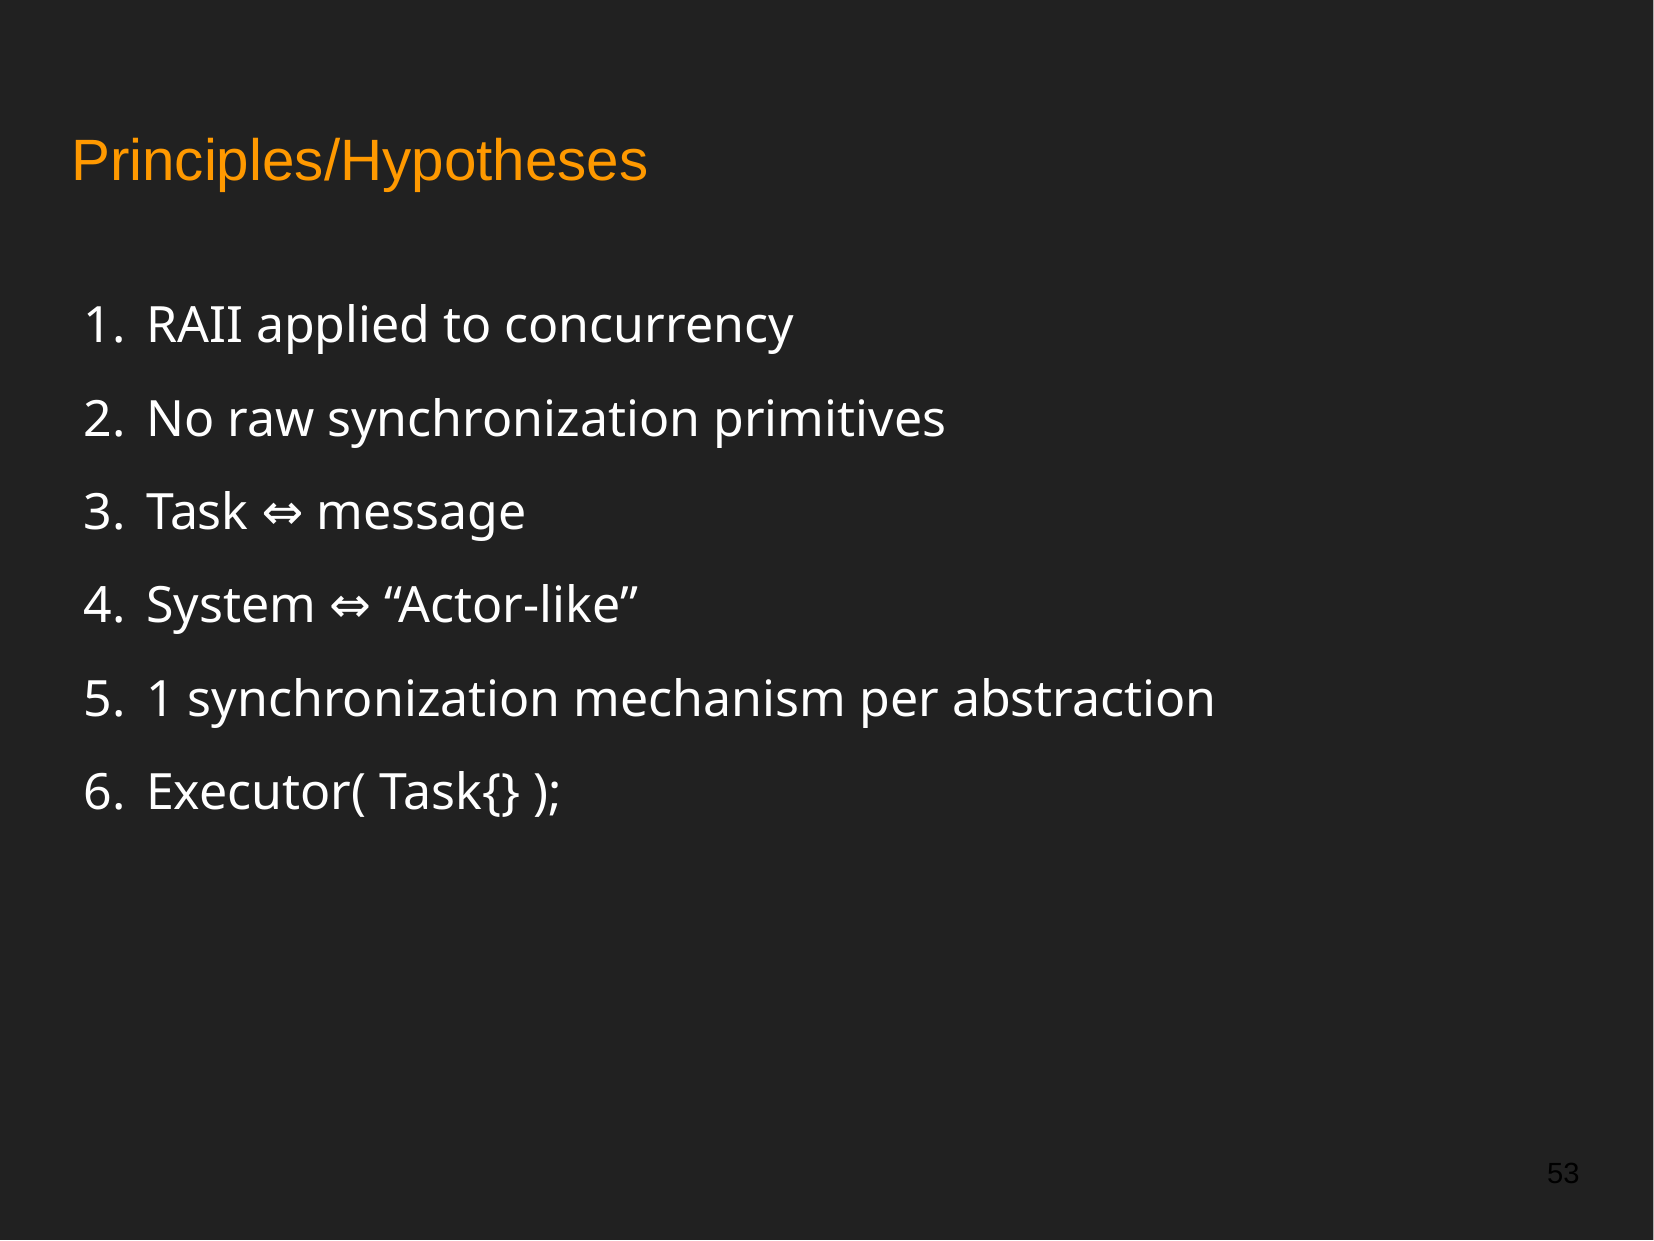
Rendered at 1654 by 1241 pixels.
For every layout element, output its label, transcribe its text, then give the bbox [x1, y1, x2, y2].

list RAII applied to concurrency No raw synchronization primitives Task ⇔ message System ⇔ “Actor-like” 1 synchronization mechanism per abstraction Executor( Task{} ); [56, 277, 1598, 1102]
title Principles/Hypotheses [56, 107, 1598, 246]
slide_number <number> [1532, 1124, 1632, 1220]
